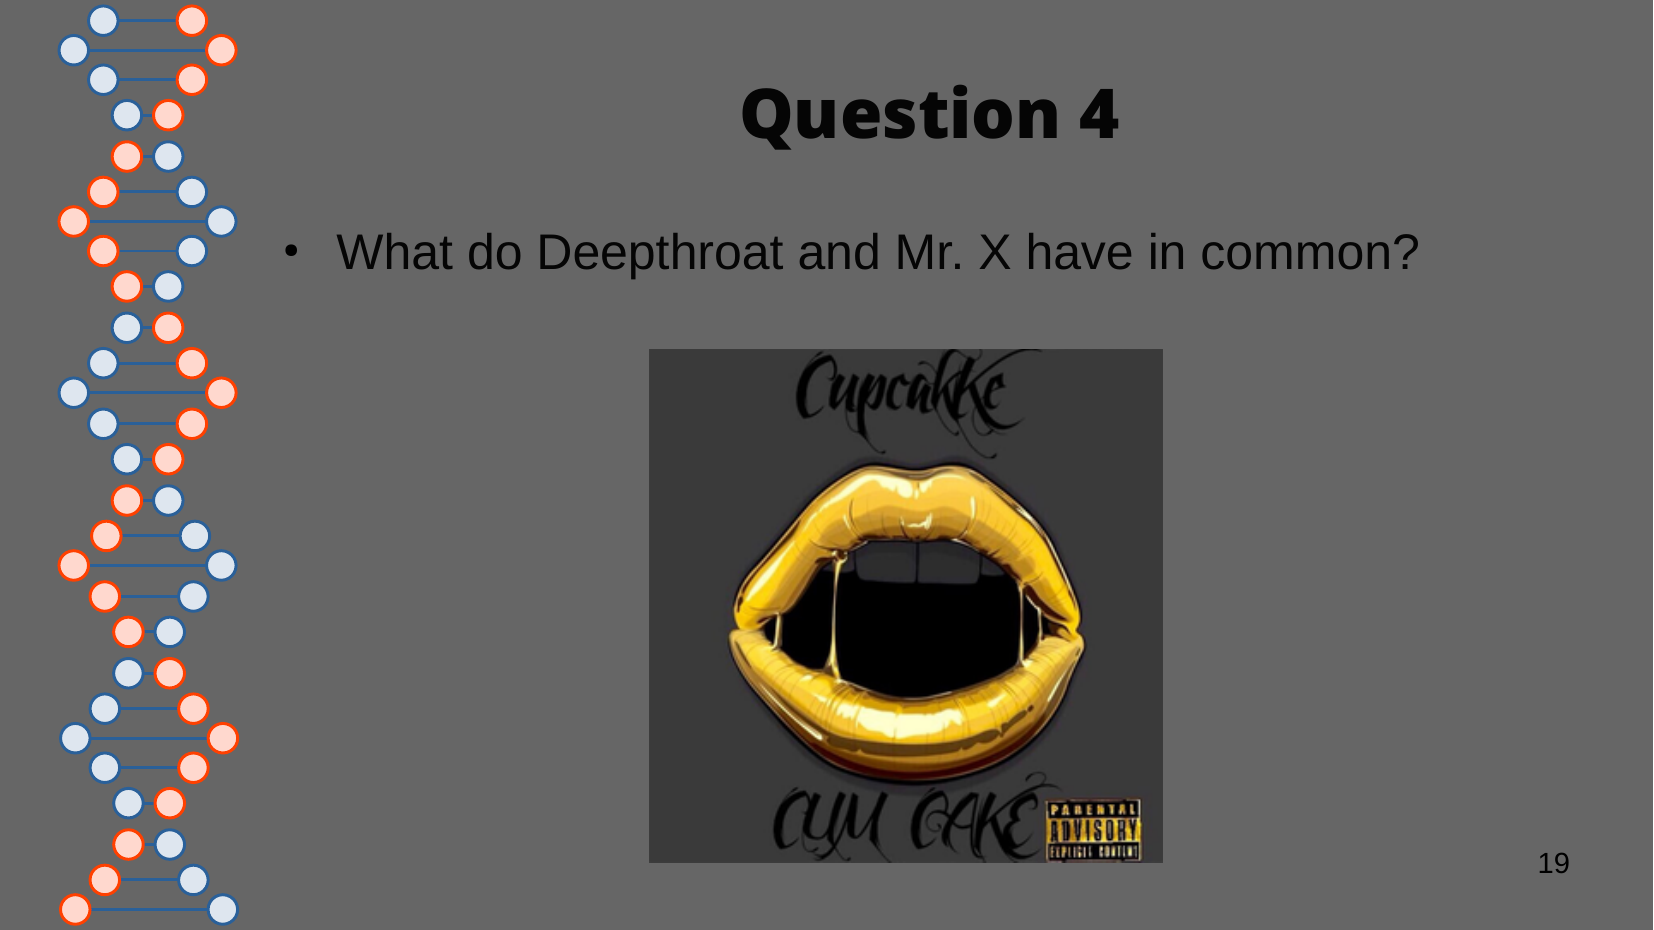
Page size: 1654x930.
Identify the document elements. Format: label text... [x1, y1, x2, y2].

list What do Deepthroat and Mr. X have in common? [265, 224, 1594, 764]
picture [649, 349, 1163, 863]
title Question 4 [265, 35, 1594, 189]
